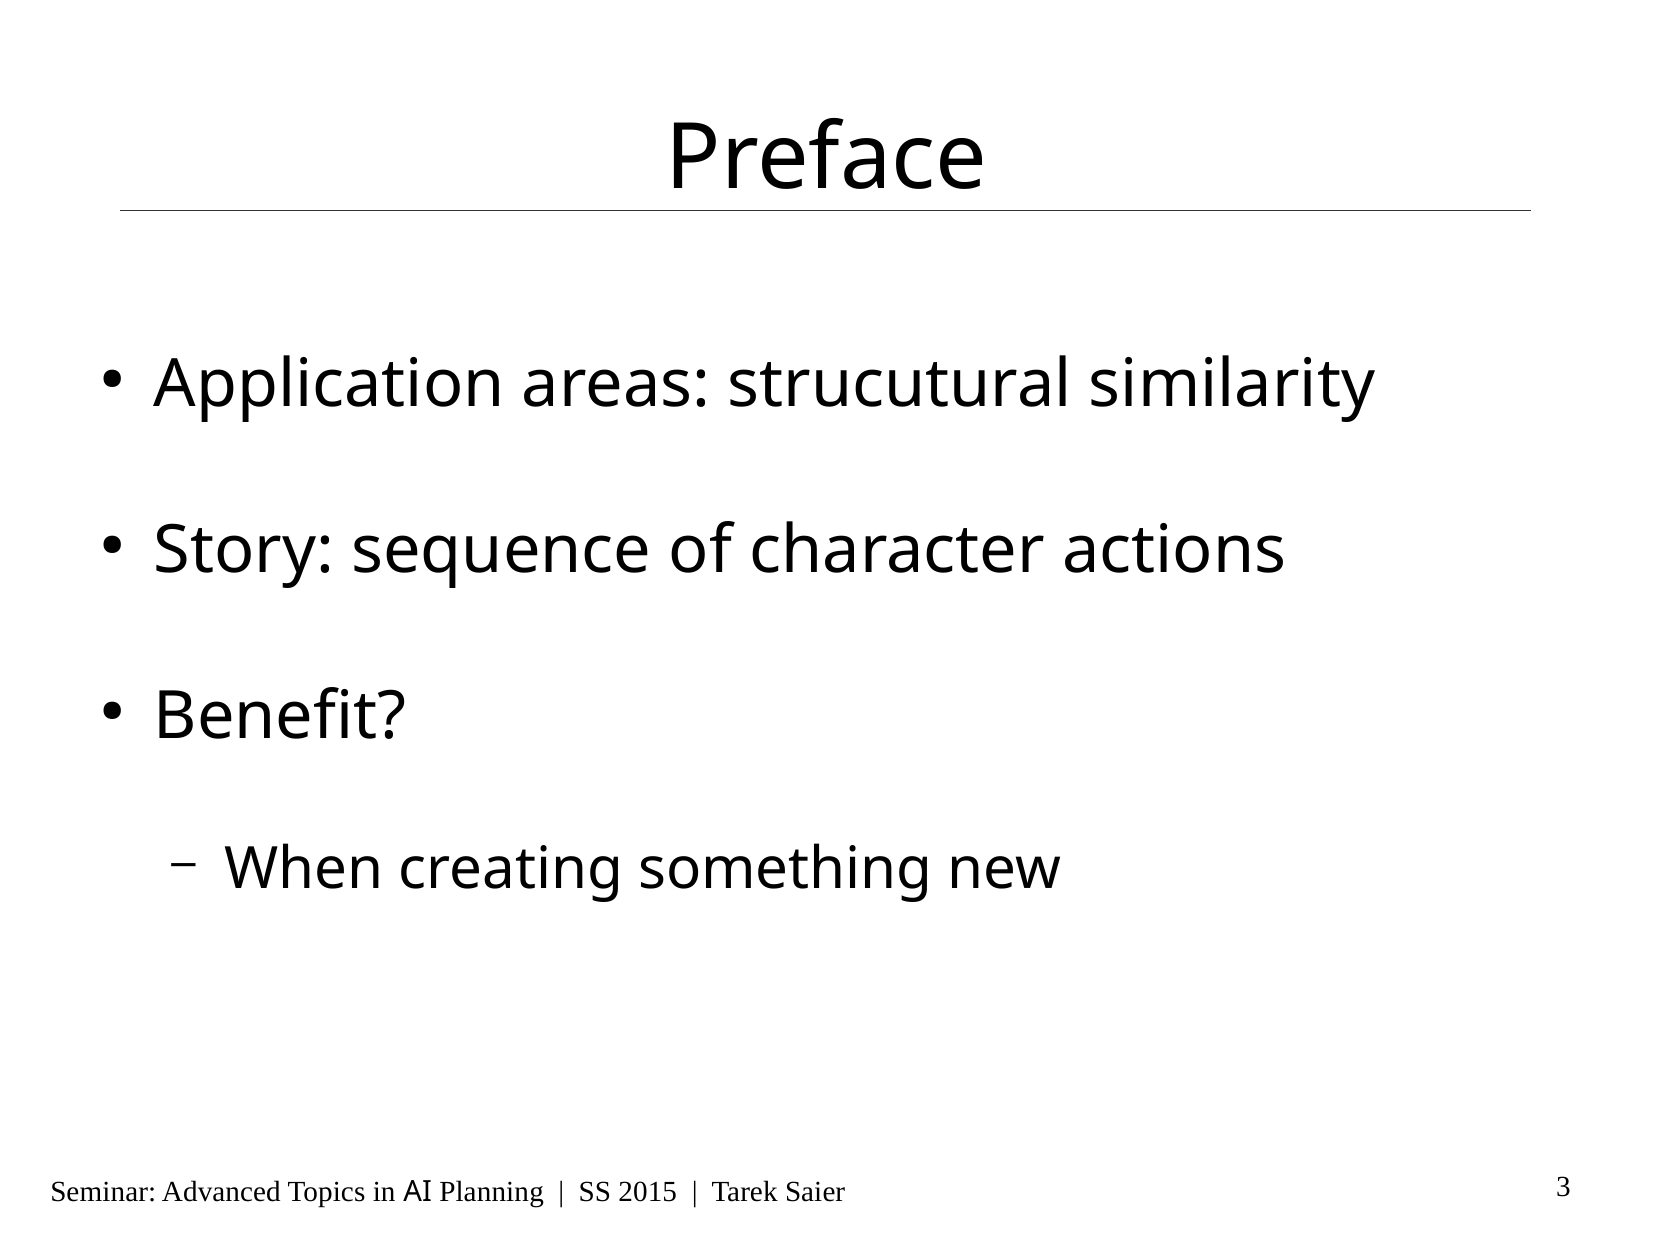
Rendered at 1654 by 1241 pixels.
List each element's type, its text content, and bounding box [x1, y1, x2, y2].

title Preface [82, 49, 1571, 257]
list Application areas: strucutural similarity Story: sequence of character actions Benefit? When creating something new [82, 290, 1571, 995]
